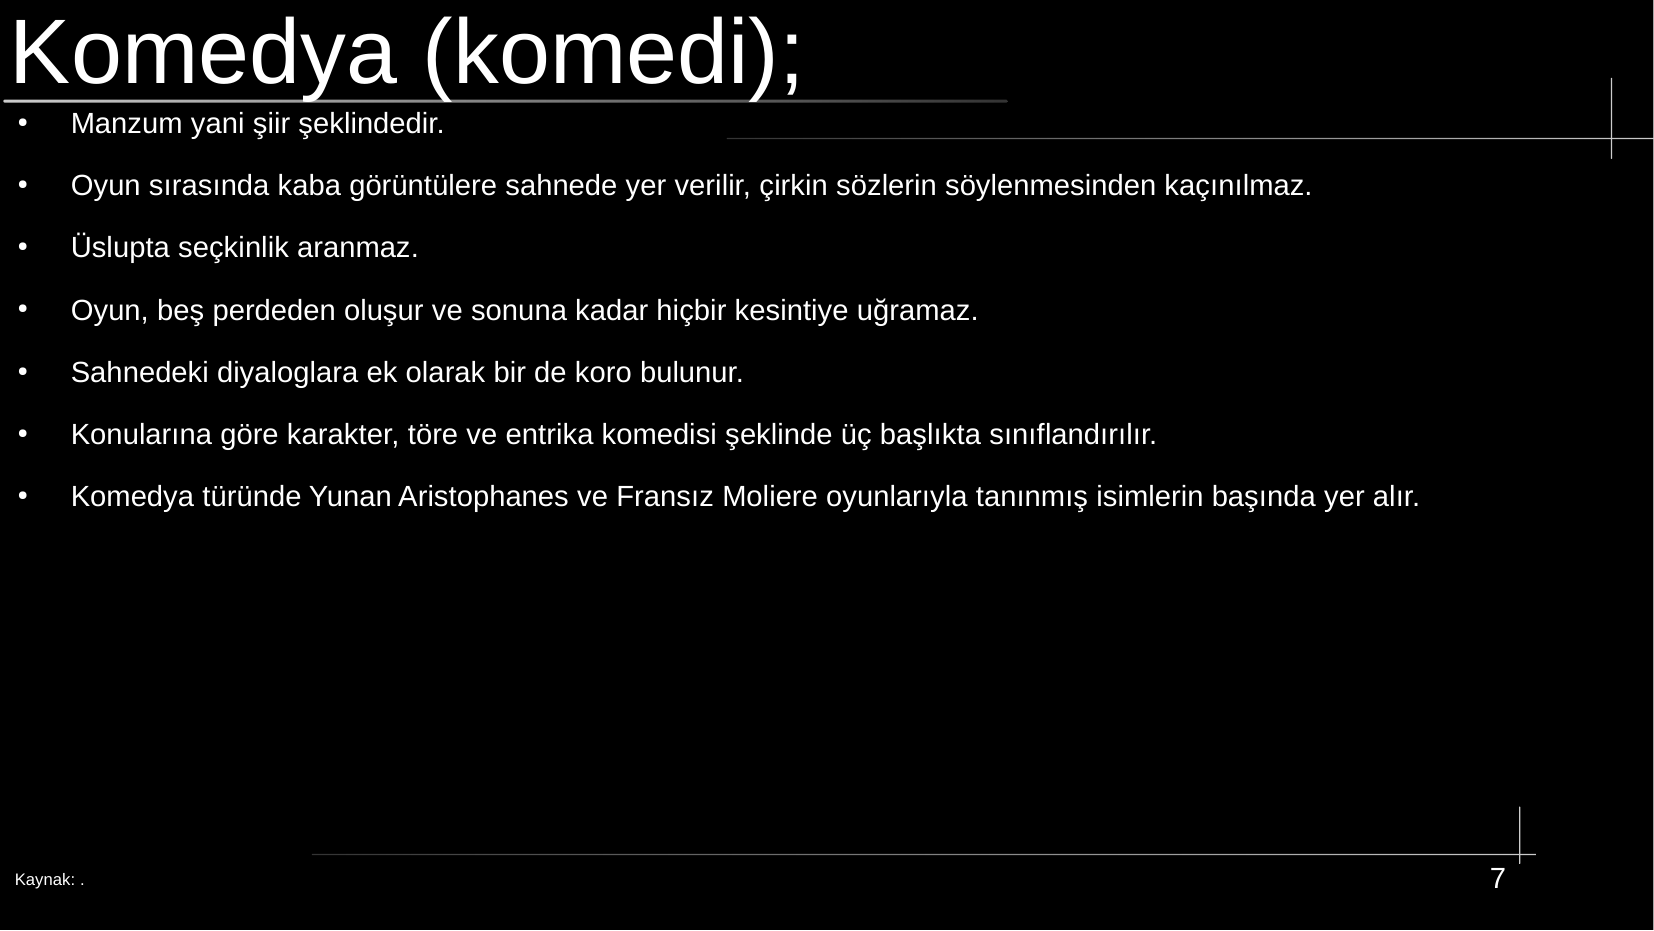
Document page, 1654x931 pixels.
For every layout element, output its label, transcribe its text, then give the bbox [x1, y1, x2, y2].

list Manzum yani şiir şeklindedir. Oyun sırasında kaba görüntülere sahnede yer verilir, çirkin sözlerin söylenmesinden kaçınılmaz. Üslupta seçkinlik aranmaz. Oyun, beş perdeden oluşur ve sonuna kadar hiçbir kesintiye uğramaz. Sahnedeki diyaloglara ek olarak bir de koro bulunur. Konularına göre karakter, töre ve entrika komedisi şeklinde üç başlıkta sınıflandırılır. Komedya türünde Yunan Aristophanes ve Fransız Moliere oyunlarıyla tanınmış isimlerin başında yer alır. [0, 106, 1654, 857]
title Komedya (komedi); [10, 0, 1576, 103]
text_box Kaynak: . [0, 862, 1654, 931]
